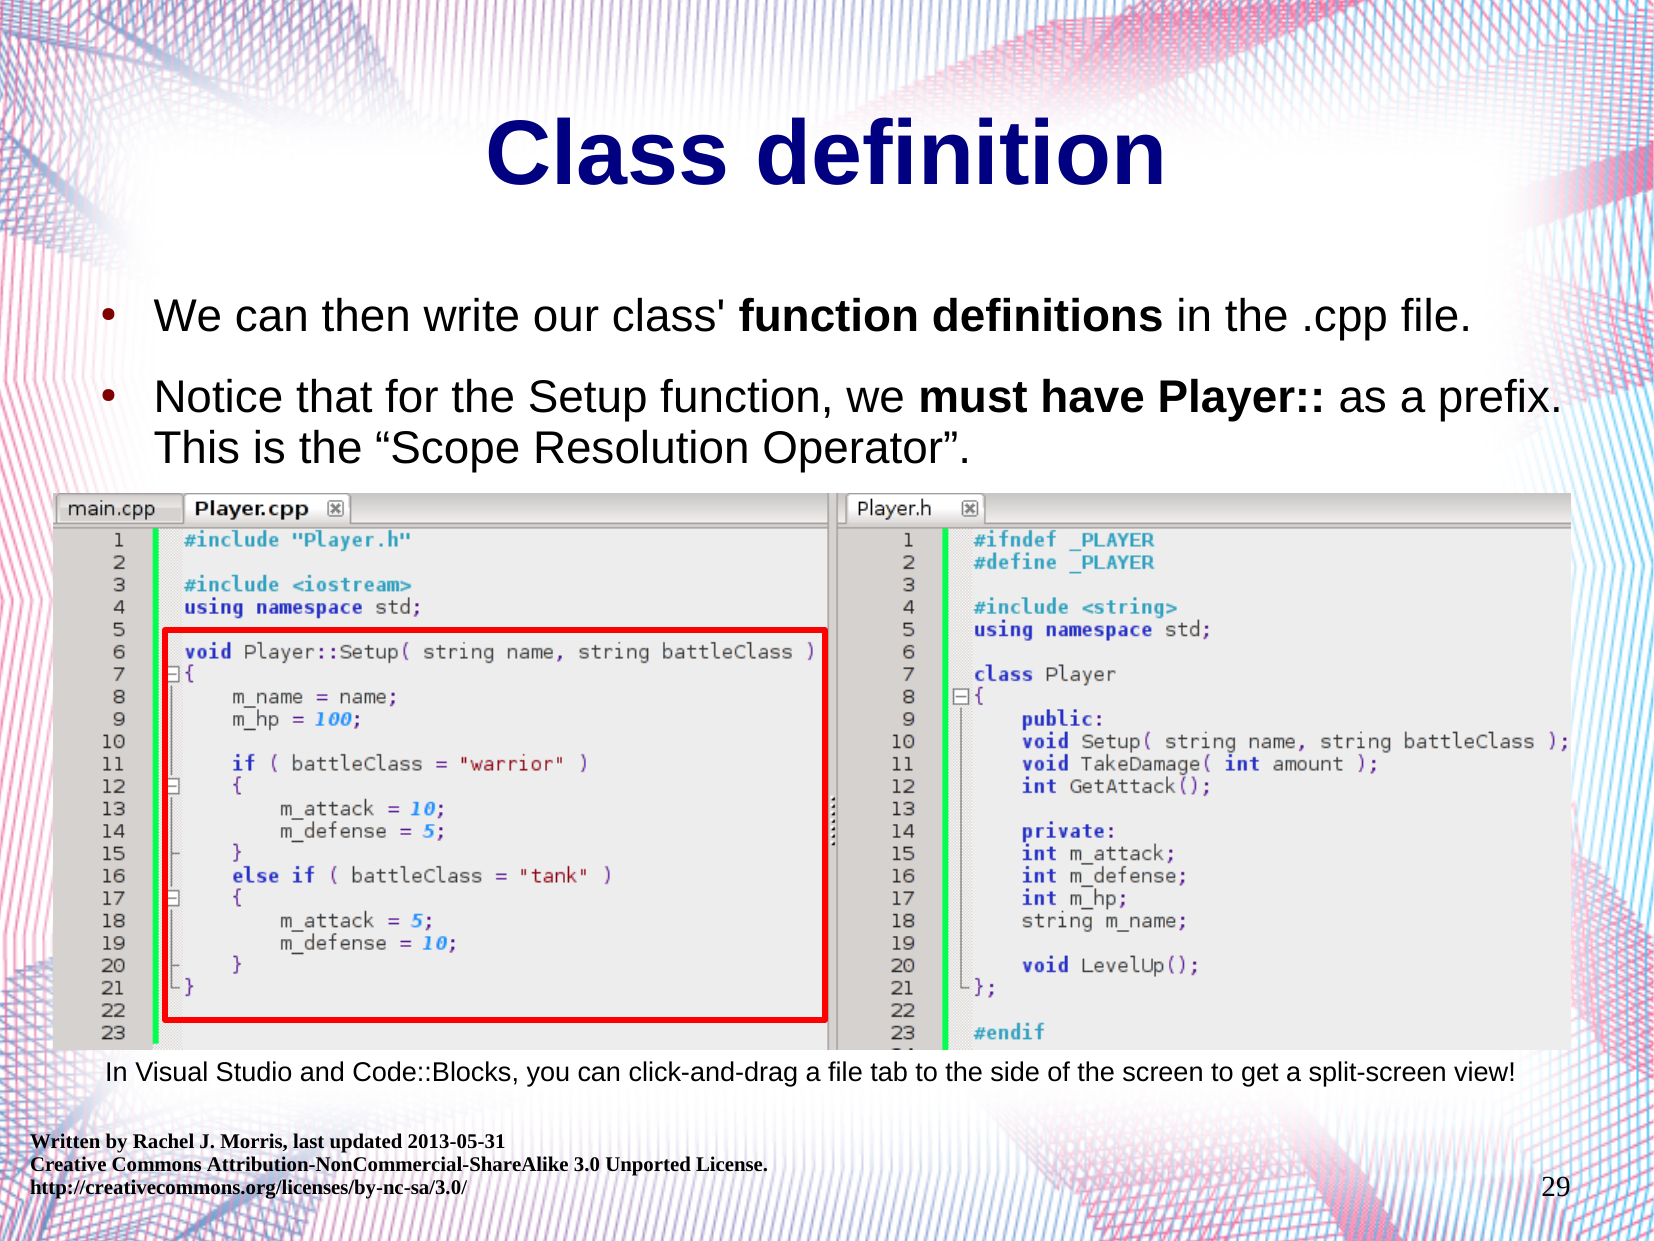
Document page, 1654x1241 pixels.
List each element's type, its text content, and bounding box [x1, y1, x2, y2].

text_box In Visual Studio and Code::Blocks, you can click-and-drag a file tab to the side of the screen to get a split-screen view! [60, 1049, 1561, 1095]
list We can then write our class' function definitions in the .cpp file. Notice that for the Setup function, we must have Player:: as a prefix. This is the “Scope Resolution Operator”. [82, 290, 1571, 481]
title Class definition [82, 49, 1571, 257]
picture [0, 0, 1654, 1241]
